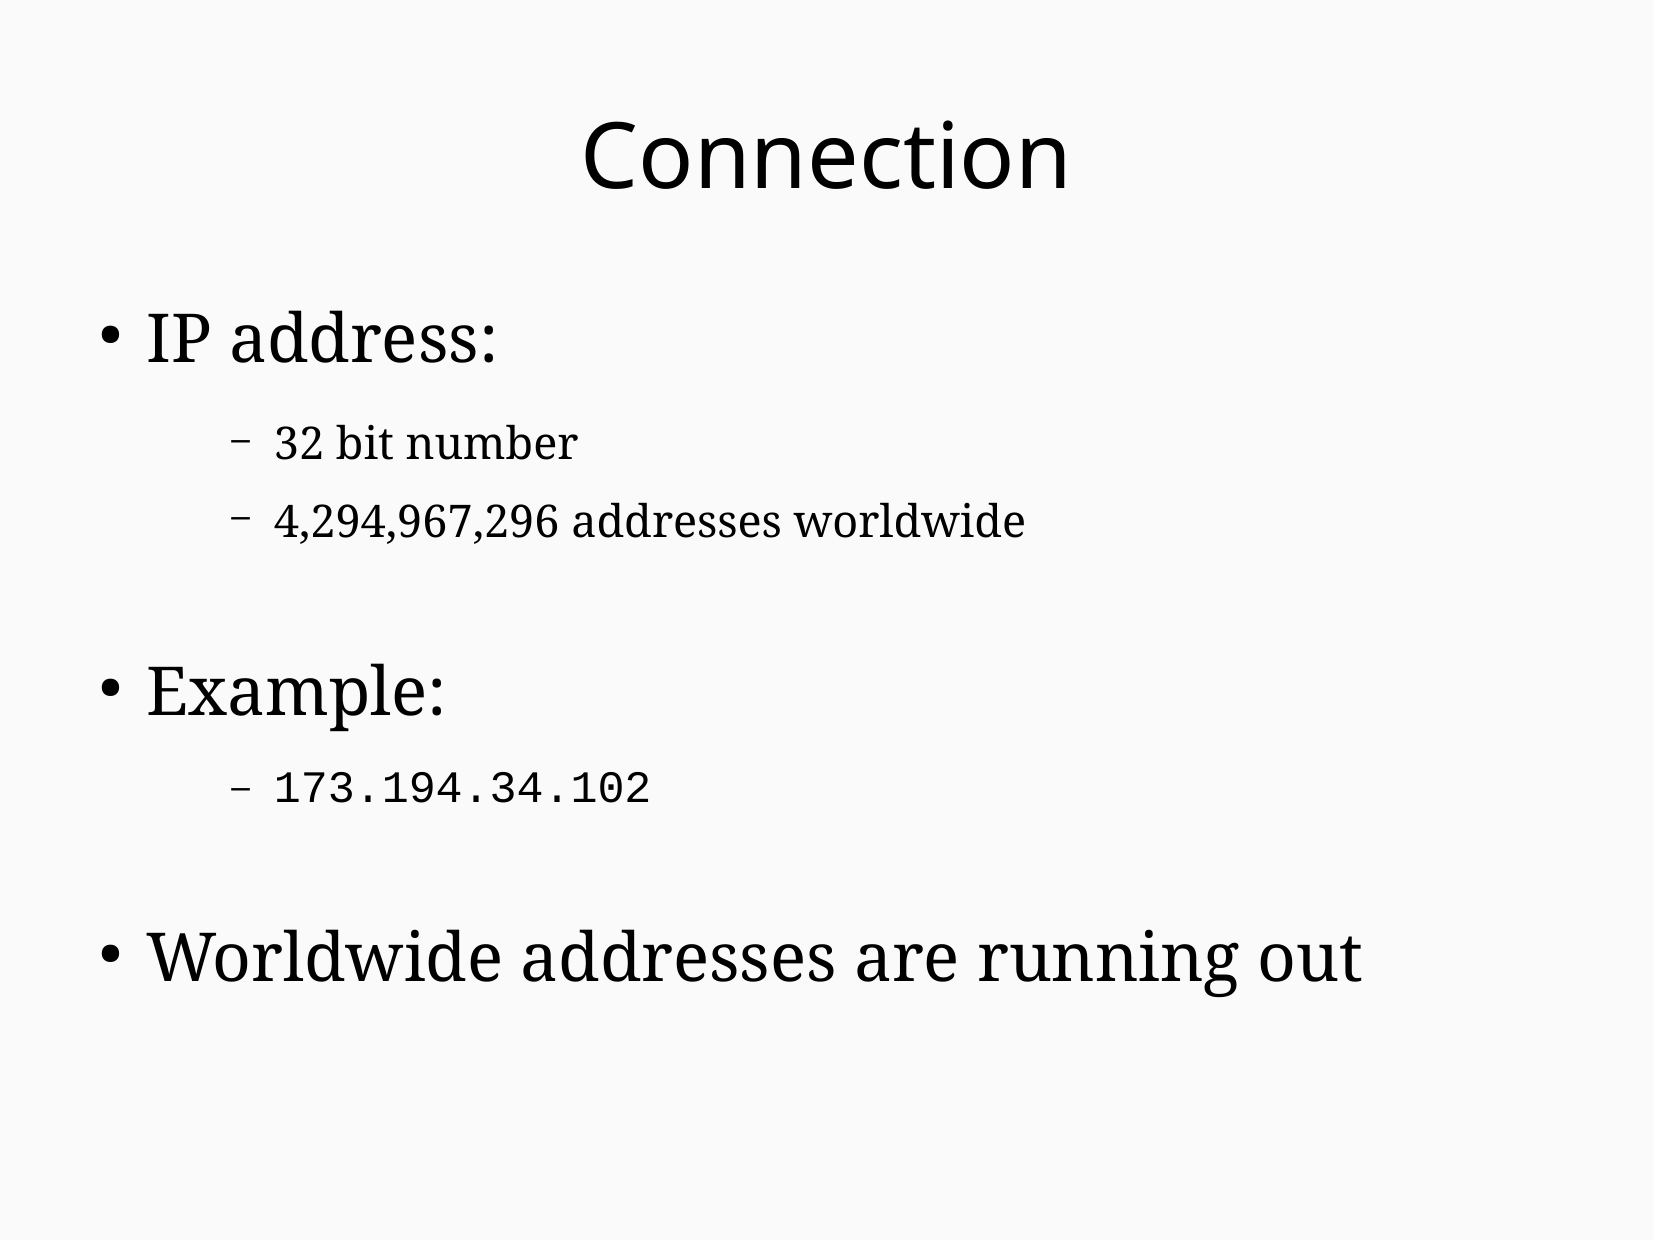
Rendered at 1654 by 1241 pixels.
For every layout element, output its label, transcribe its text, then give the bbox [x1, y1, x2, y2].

list IP address: 32 bit number 4,294,967,296 addresses worldwide Example: 173.194.34.102 Worldwide addresses are running out [82, 290, 1571, 1010]
title Connection [82, 49, 1571, 257]
